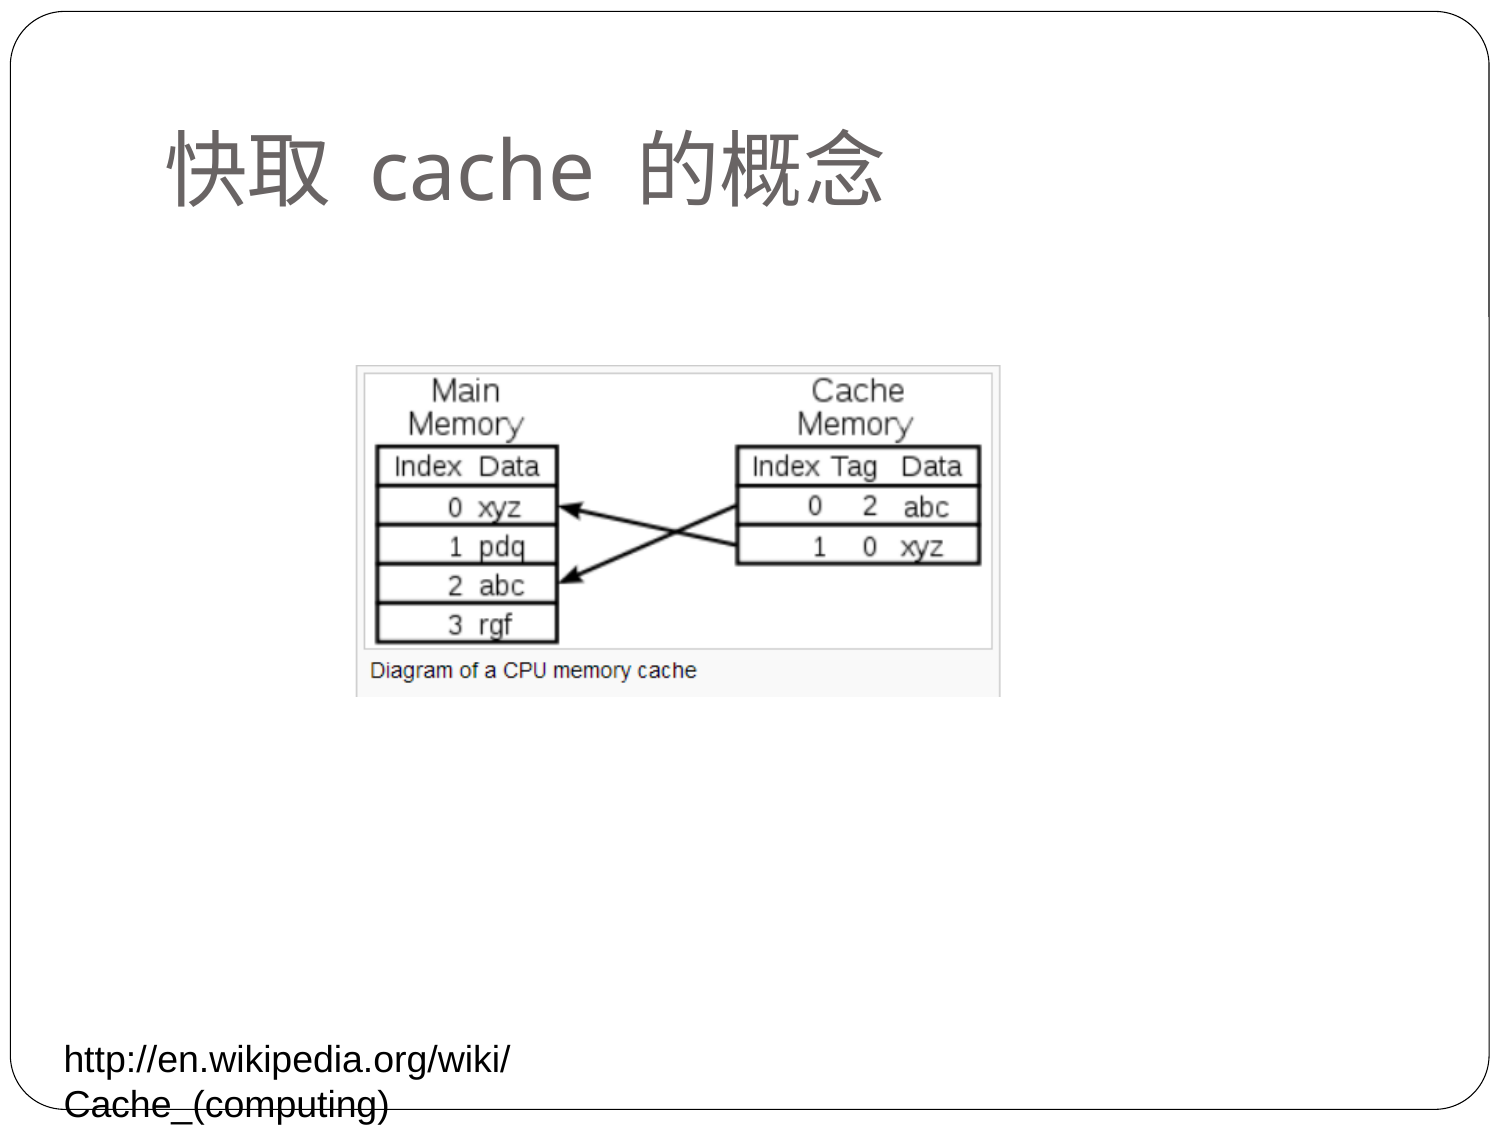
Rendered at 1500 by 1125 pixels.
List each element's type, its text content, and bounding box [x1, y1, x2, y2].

title 快取 cache 的概念 [150, 9, 1426, 233]
text_box http://en.wikipedia.org/wiki/Cache_(computing) [48, 1027, 851, 1088]
picture [353, 365, 1004, 697]
